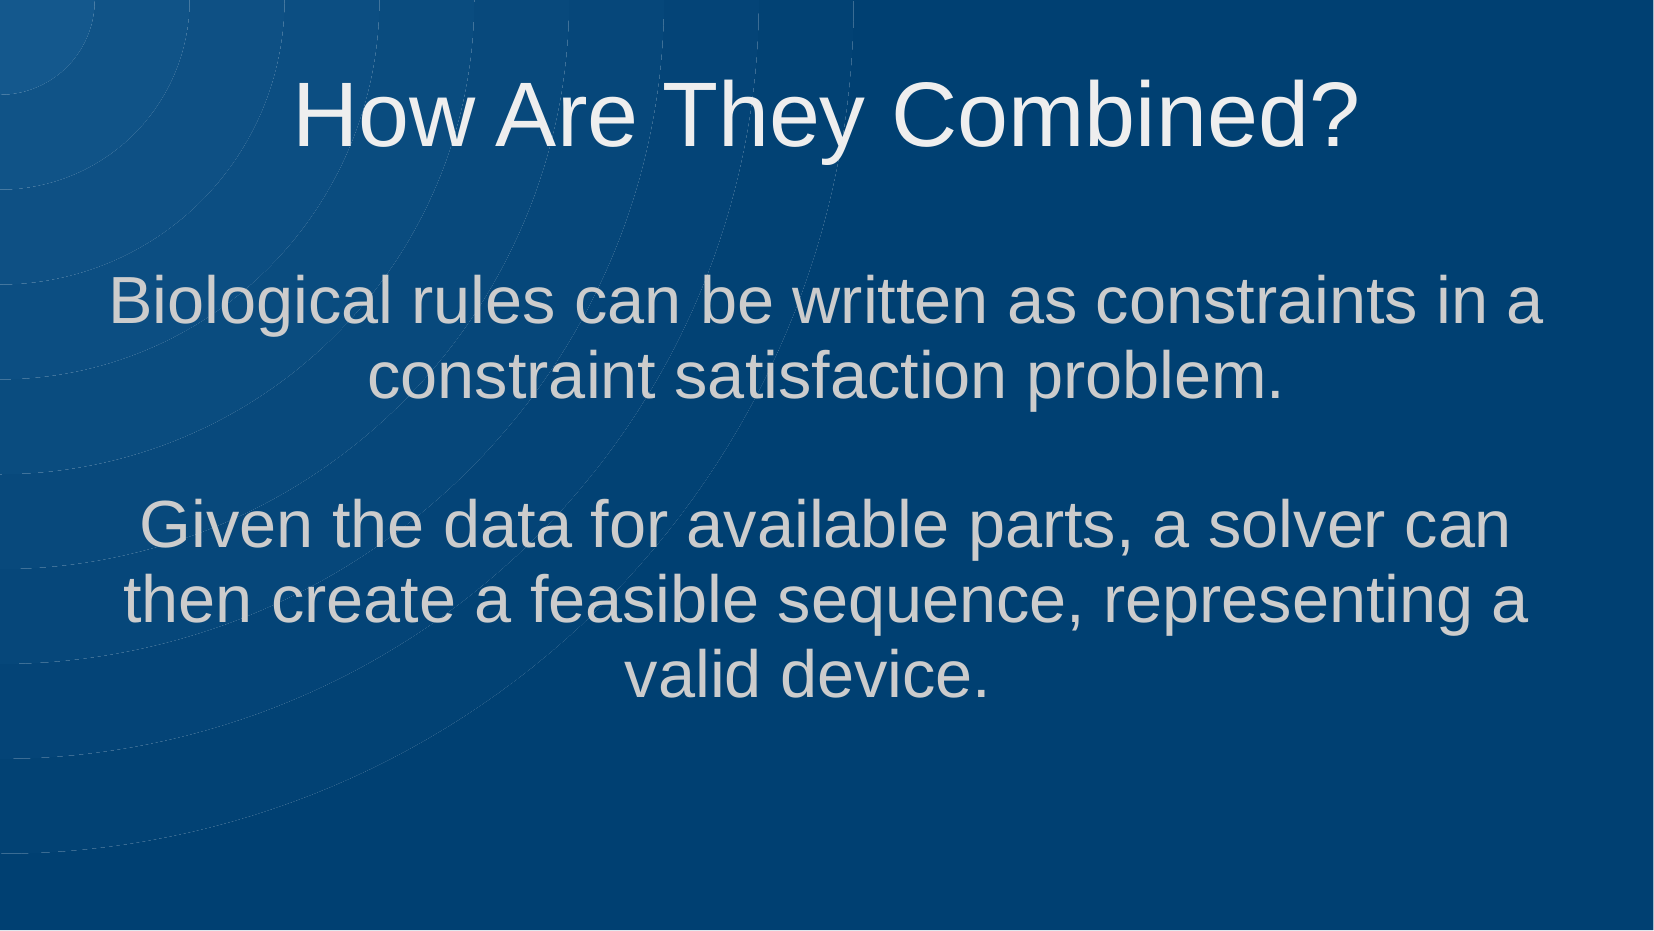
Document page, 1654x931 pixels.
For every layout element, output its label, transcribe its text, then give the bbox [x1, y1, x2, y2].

subtitle Biological rules can be written as constraints in a constraint satisfaction problem. Given the data for available parts, a solver can then create a feasible sequence, representing a valid device. [82, 217, 1571, 758]
title How Are They Combined? [82, 37, 1571, 193]
